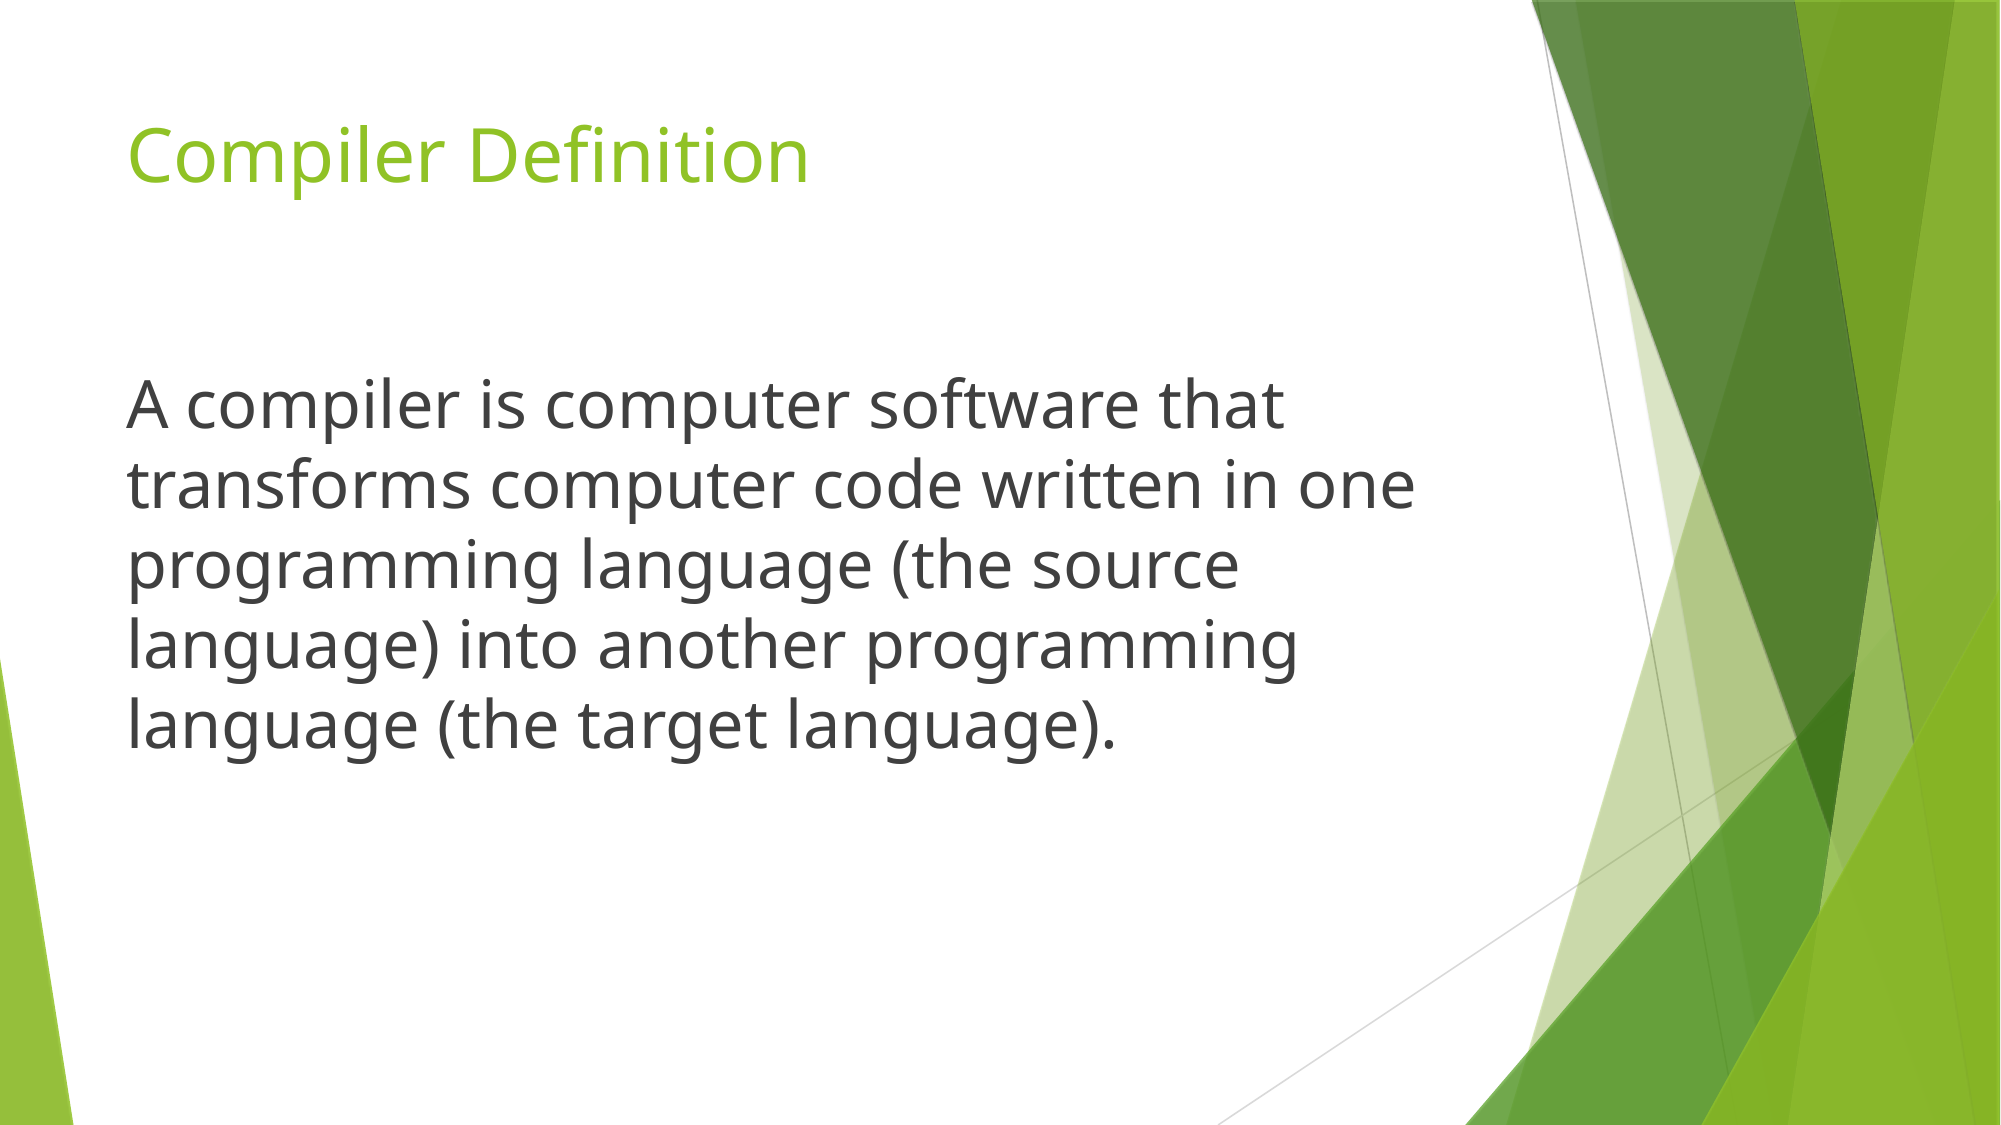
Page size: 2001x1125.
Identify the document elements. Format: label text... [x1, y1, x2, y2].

list A compiler is computer software that transforms computer code written in one programming language (the source language) into another programming language (the target language). [111, 354, 1522, 992]
title Compiler Definition [111, 99, 1522, 317]
